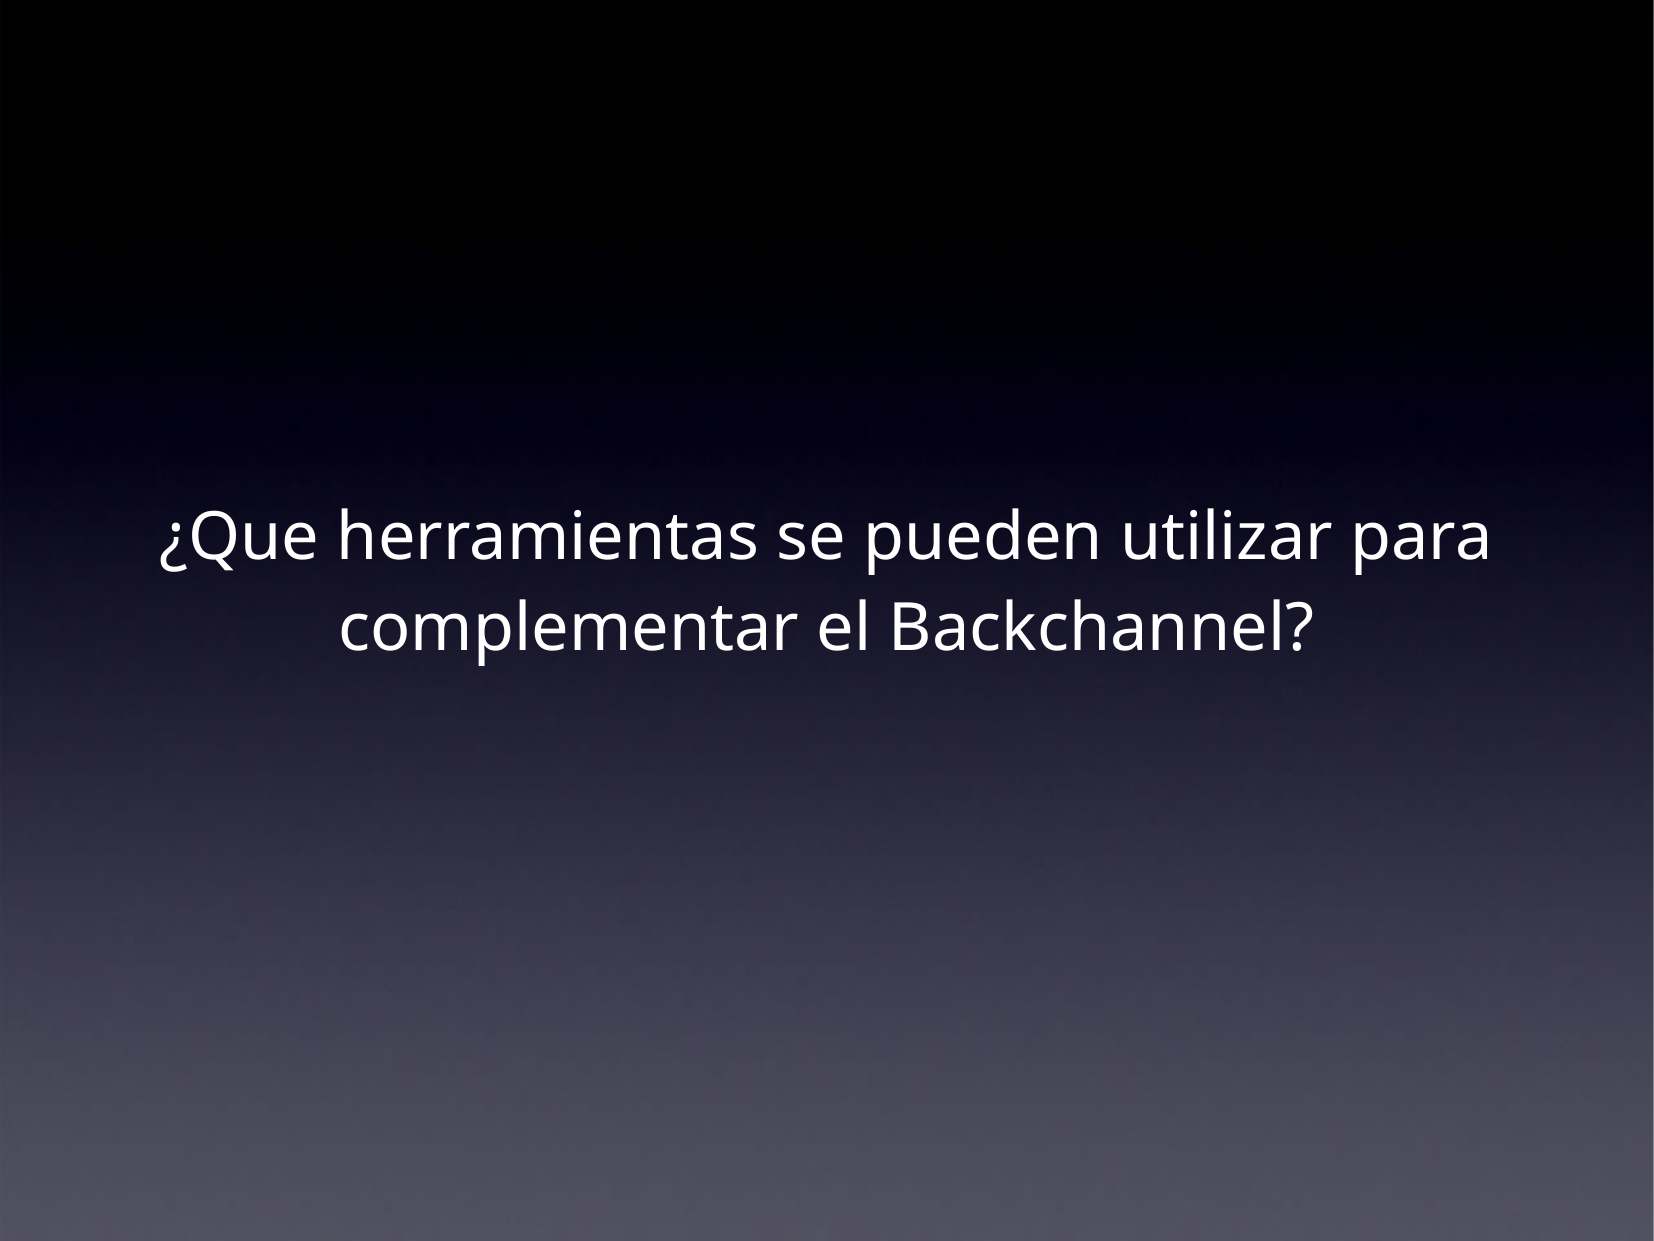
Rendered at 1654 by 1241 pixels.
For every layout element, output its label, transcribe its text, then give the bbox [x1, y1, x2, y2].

picture [0, 0, 1654, 1241]
subtitle ¿Que herramientas se pueden utilizar para complementar el Backchannel? [82, 49, 1571, 1109]
